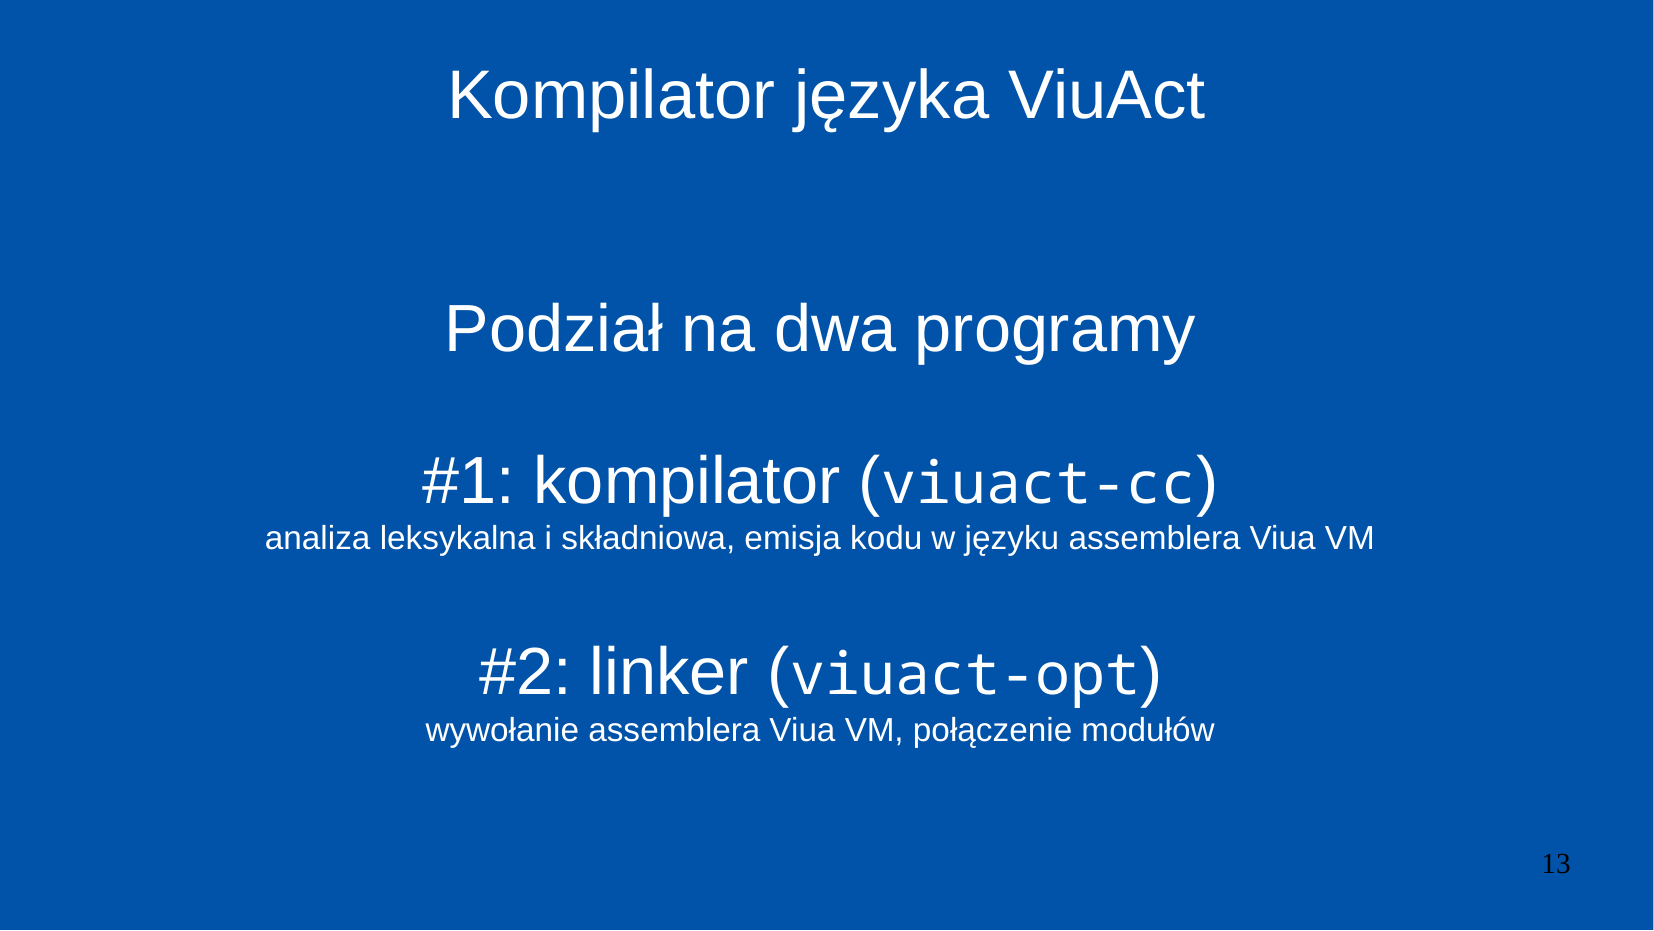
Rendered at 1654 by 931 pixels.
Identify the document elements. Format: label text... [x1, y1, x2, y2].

subtitle Podział na dwa programy #1: kompilator (viuact-cc) analiza leksykalna i składniowa, emisja kodu w języku assemblera Viua VM #2: linker (viuact-opt) wywołanie assemblera Viua VM, połączenie modułów [70, 188, 1571, 851]
title Kompilator języka ViuAct [389, 35, 1264, 154]
